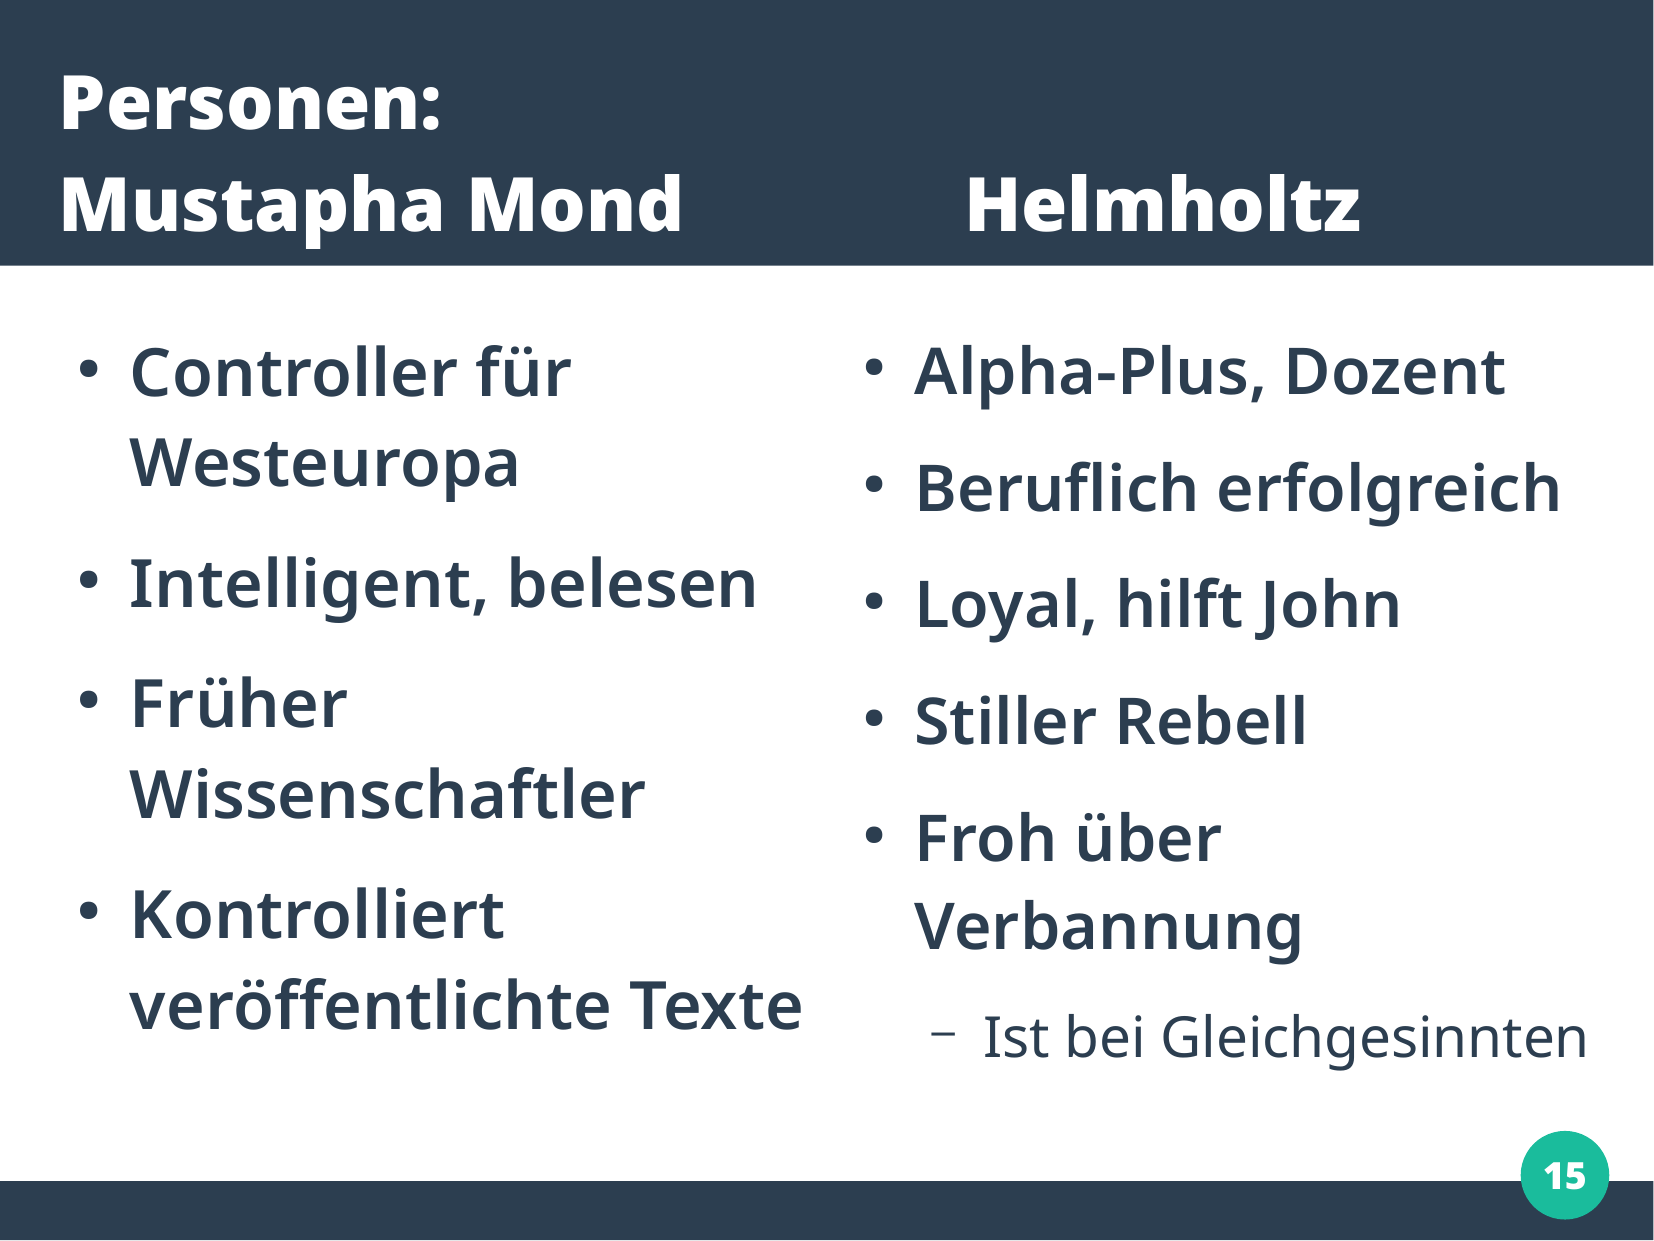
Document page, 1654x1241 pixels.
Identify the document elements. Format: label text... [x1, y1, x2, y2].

title Personen: Mustapha Mond Helmholtz Watson [59, 49, 1595, 207]
list Controller für Westeuropa Intelligent, belesen Früher Wissenschaftler Kontrolliert veröffentlichte Texte [59, 324, 809, 1152]
list Alpha-Plus, Dozent Beruflich erfolgreich Loyal, hilft John Stiller Rebell Froh über Verbannung Ist bei Gleichgesinnten [845, 324, 1596, 1152]
